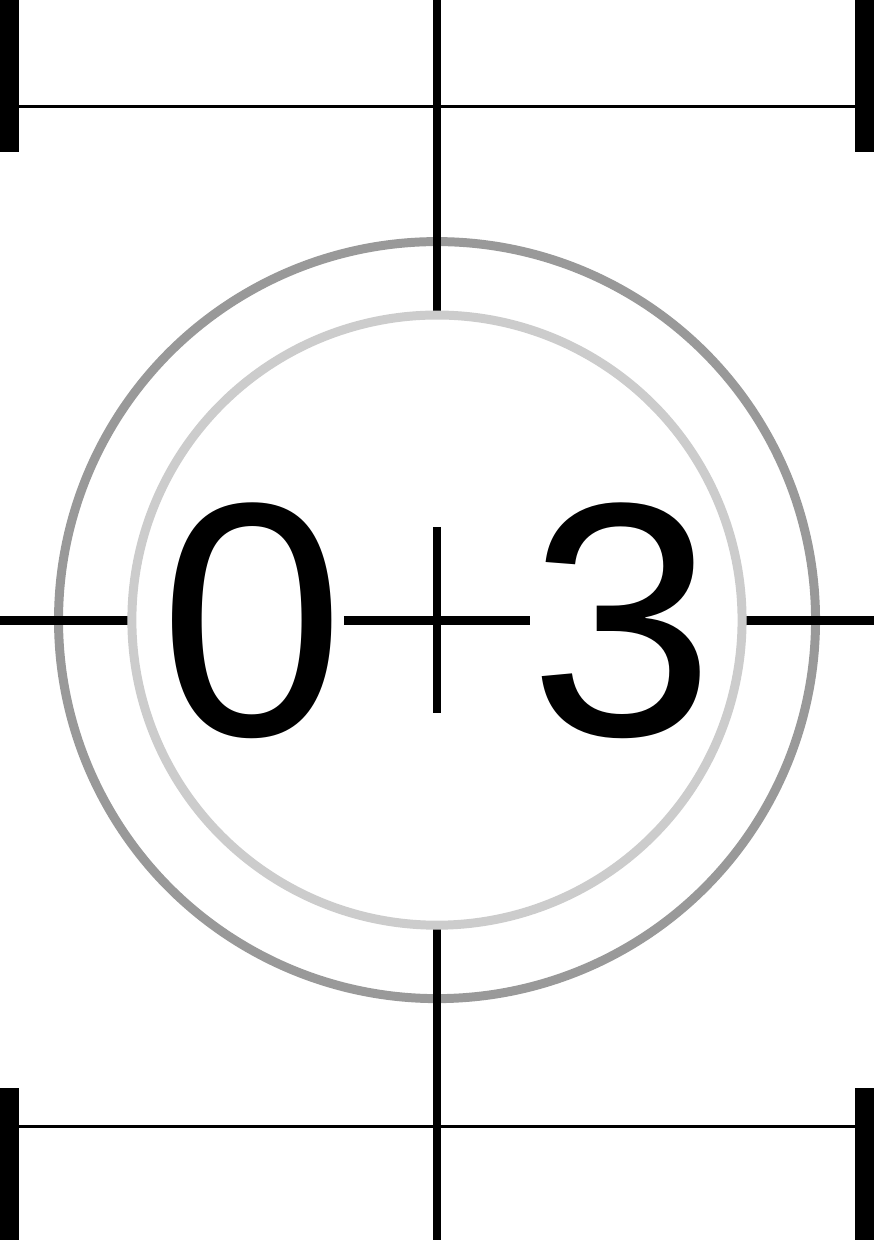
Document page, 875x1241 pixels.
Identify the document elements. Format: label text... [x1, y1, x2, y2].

text_box [112, 241, 762, 426]
text_box 0 3 [58, 426, 816, 814]
text_box [111, 814, 763, 999]
